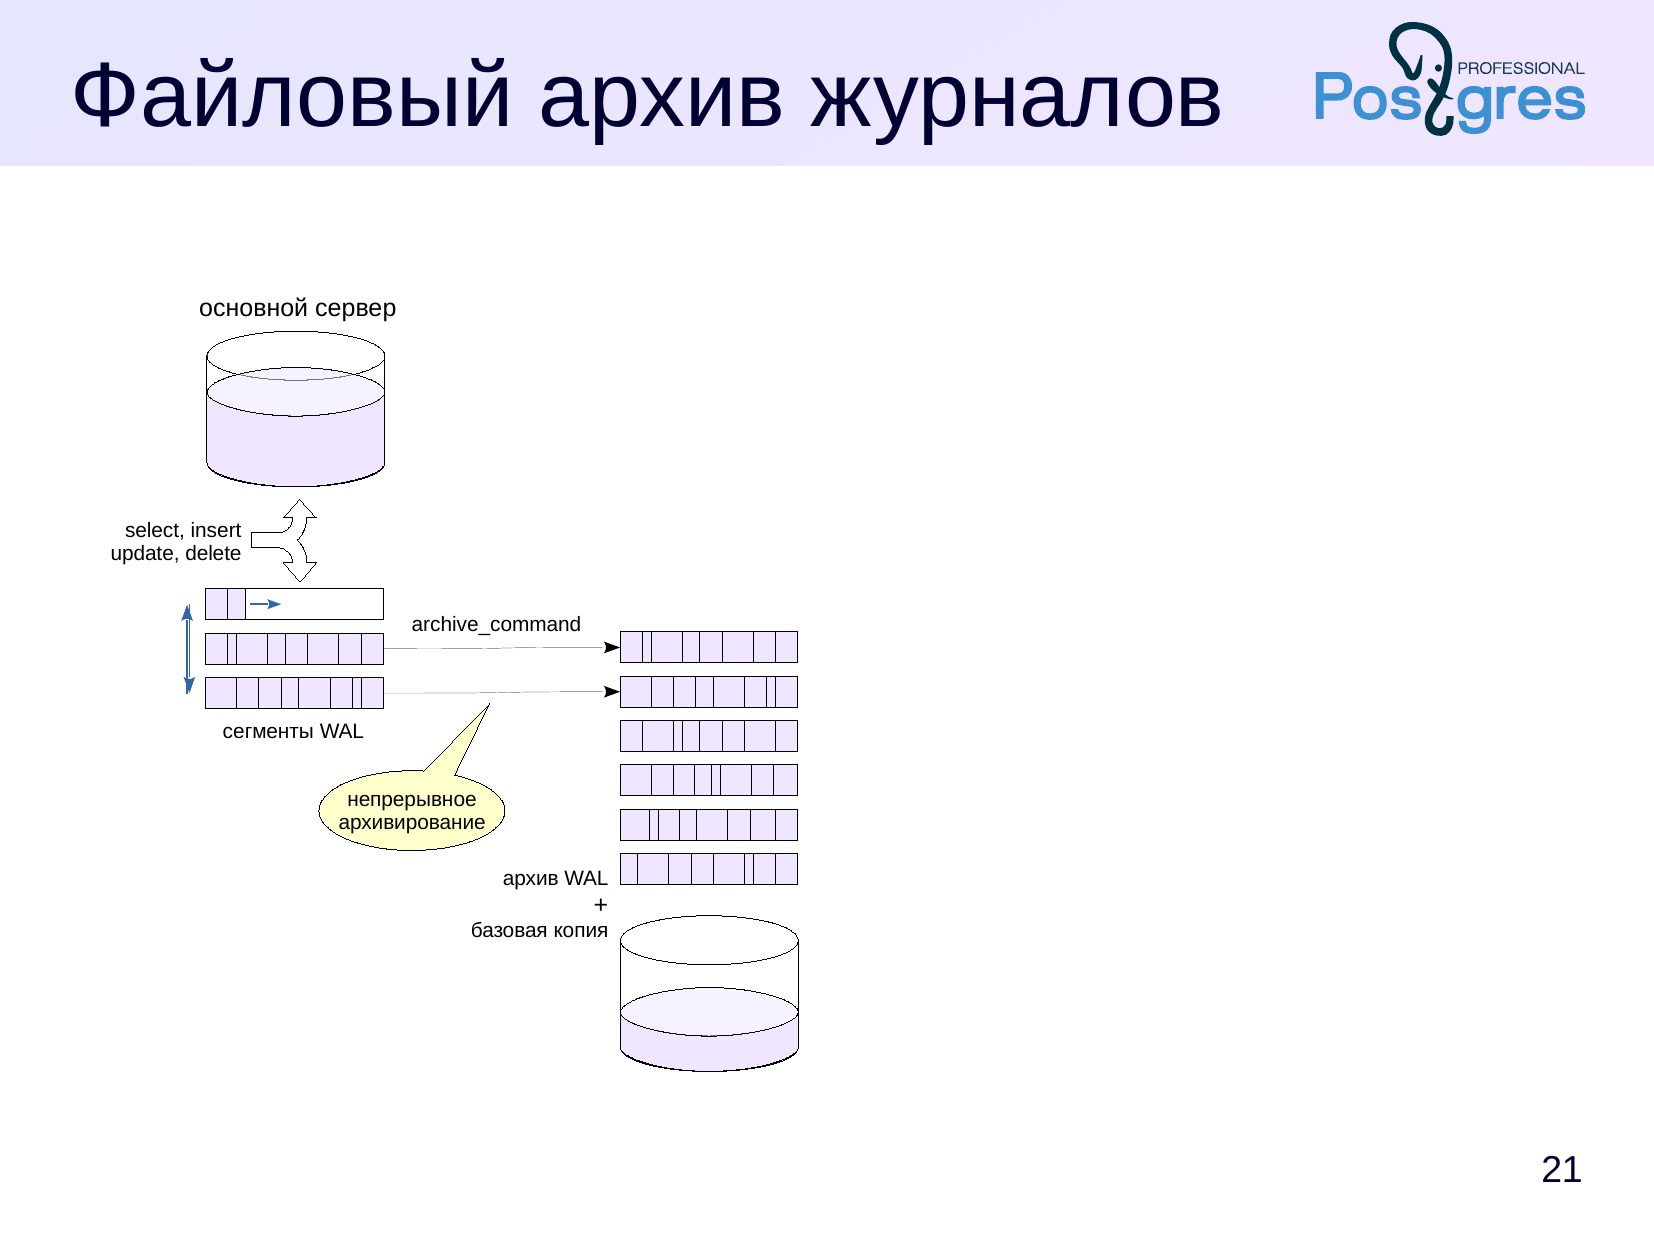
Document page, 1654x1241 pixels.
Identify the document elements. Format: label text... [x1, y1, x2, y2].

text_box [206, 589, 246, 619]
text_box [206, 678, 383, 708]
text_box сегменты WAL [207, 711, 379, 751]
text_box архив WAL + базовая копия [456, 859, 624, 950]
title Файловый архив журналов [70, 43, 1241, 147]
text_box [621, 854, 797, 884]
text_box [206, 634, 383, 664]
text_box [621, 765, 797, 795]
text_box непрерывное архивирование [318, 703, 505, 851]
text_box [621, 810, 797, 840]
text_box [621, 677, 797, 707]
text_box [621, 632, 797, 662]
text_box archive_command [396, 605, 597, 644]
text_box основной сервер [184, 286, 412, 330]
text_box select, insert update, delete [95, 511, 257, 574]
text_box [620, 915, 799, 1072]
text_box [621, 721, 797, 751]
text_box [257, 499, 317, 582]
text_box [206, 331, 385, 487]
